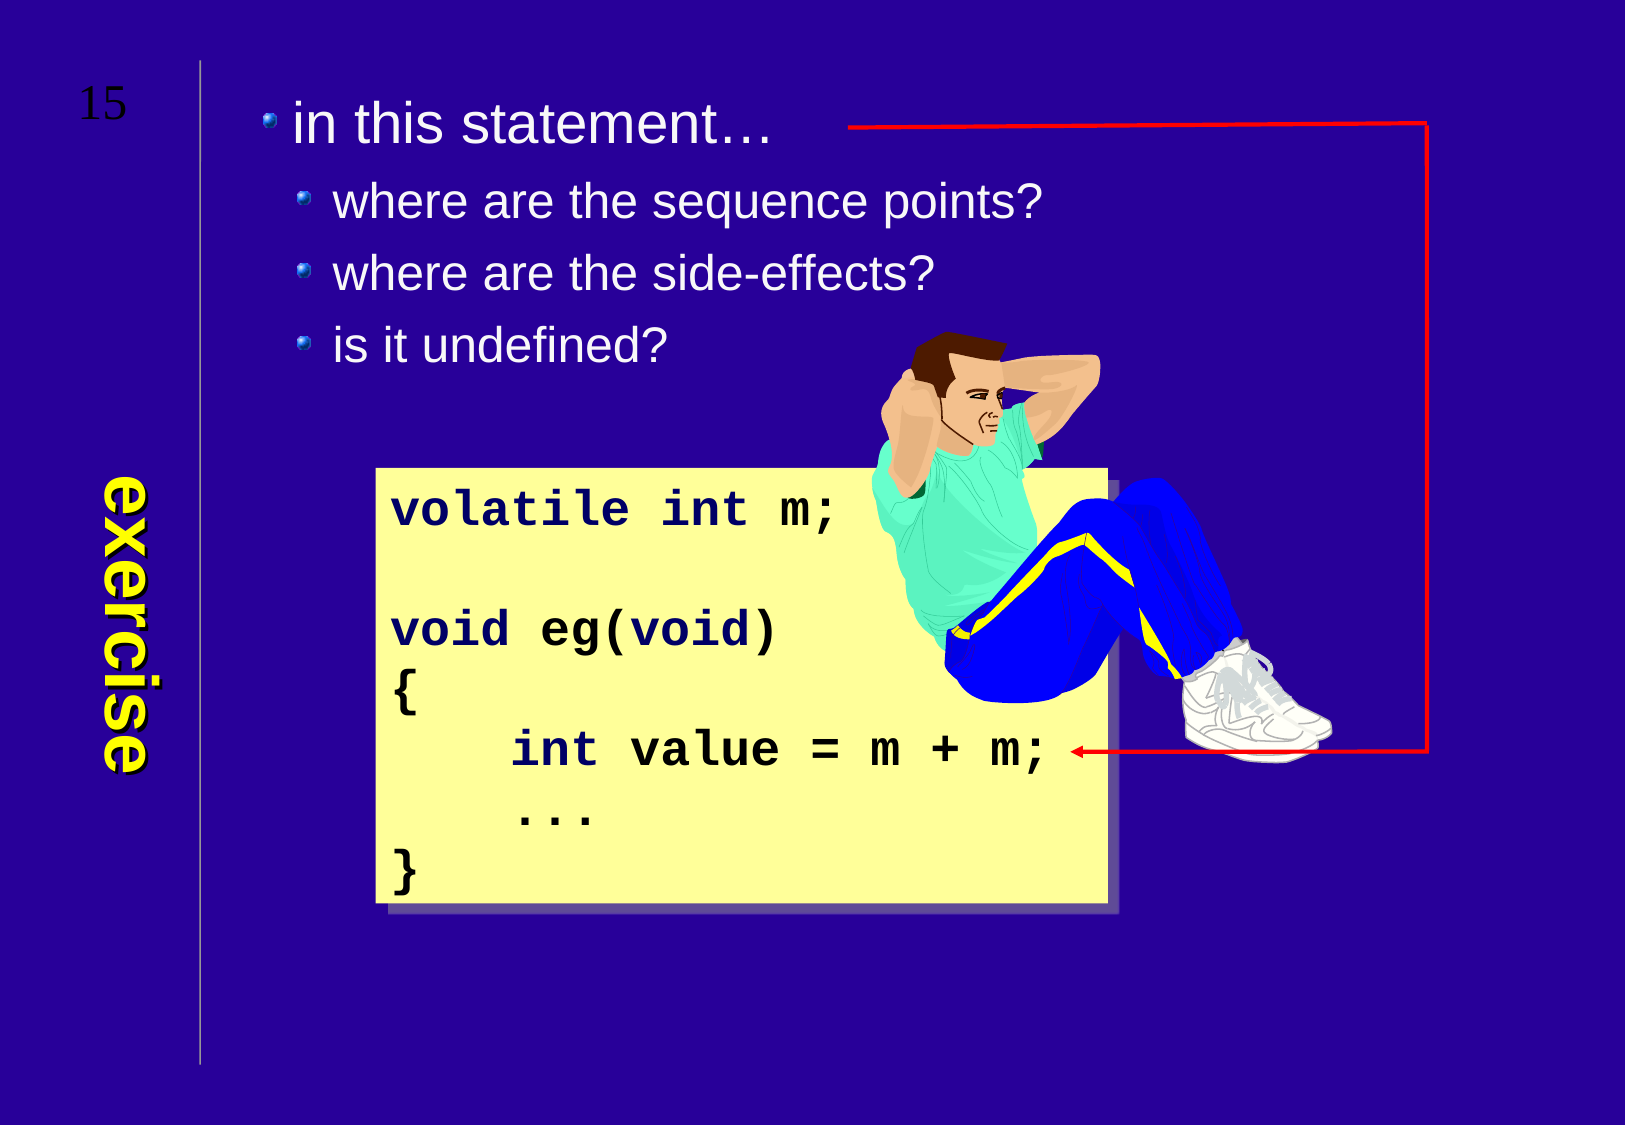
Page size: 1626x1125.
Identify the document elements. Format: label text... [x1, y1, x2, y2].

picture [263, 113, 277, 128]
picture [297, 336, 311, 350]
title exercise [50, 187, 188, 1063]
picture [297, 263, 311, 278]
text_box in this statement… where are the sequence points? where are the side-effects? is it undefined? [247, 78, 1586, 1079]
picture [297, 191, 311, 205]
